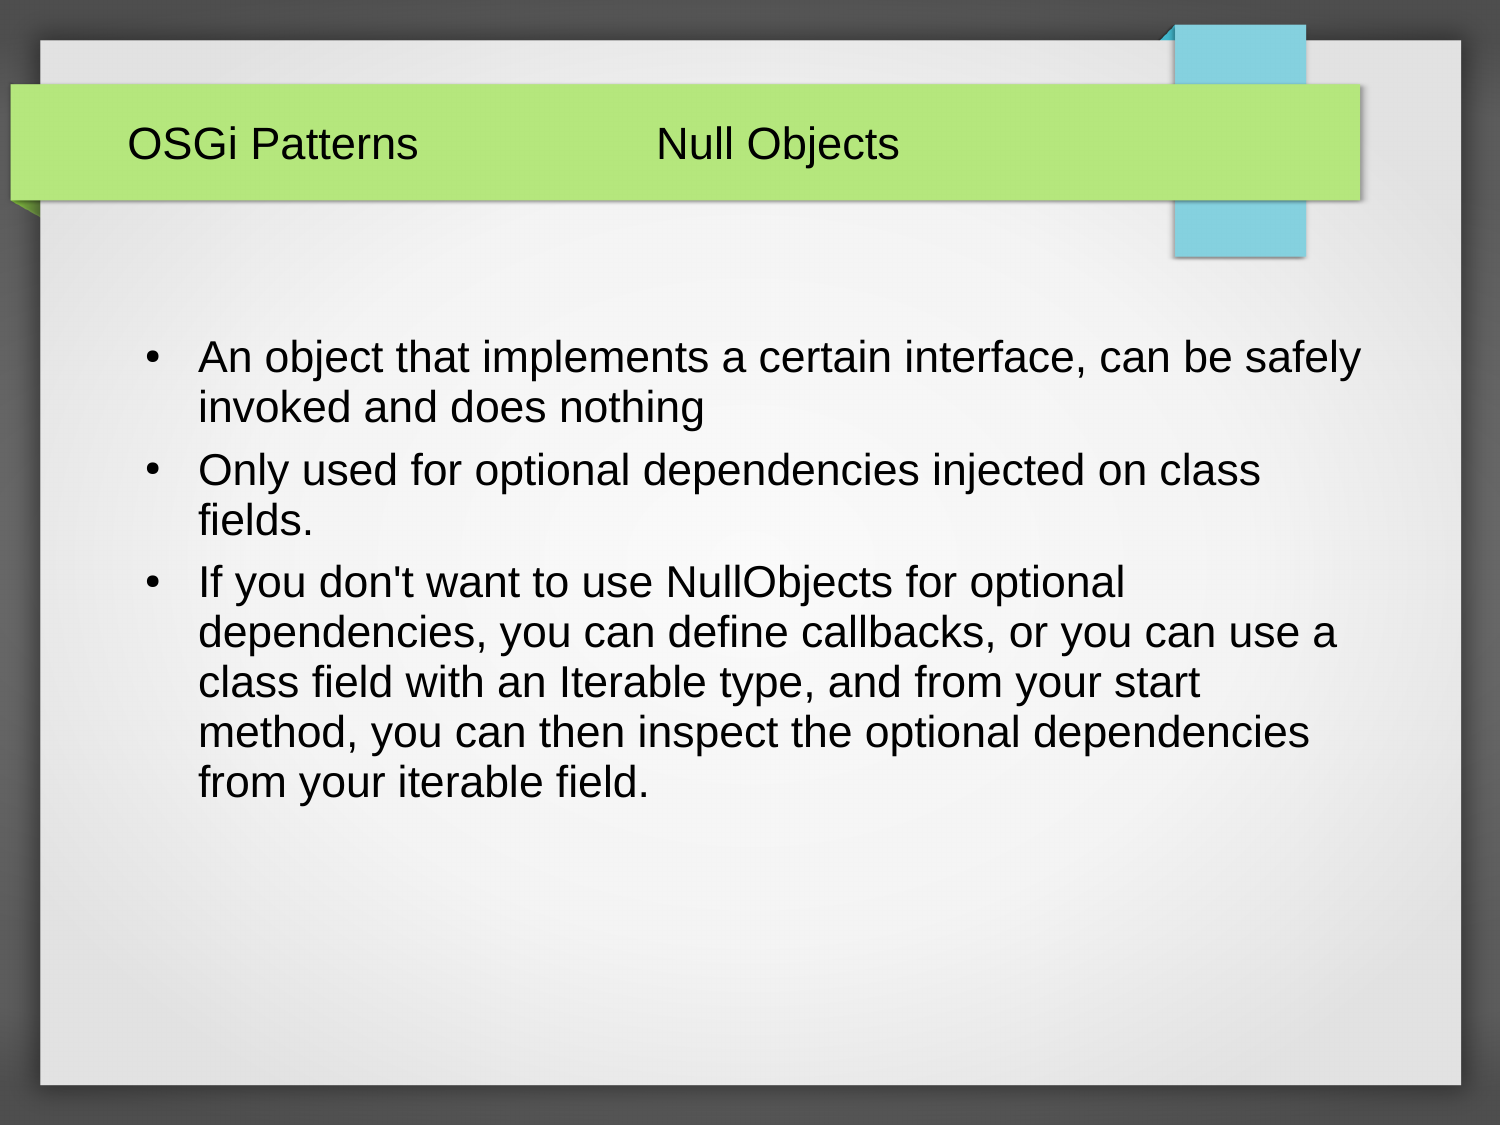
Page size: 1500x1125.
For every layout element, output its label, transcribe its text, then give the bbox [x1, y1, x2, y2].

picture [0, 0, 1500, 1125]
list An object that implements a certain interface, can be safely invoked and does nothing Only used for optional dependencies injected on class fields. If you don't want to use NullObjects for optional dependencies, you can define callbacks, or you can use a class field with an Iterable type, and from your start method, you can then inspect the optional dependencies from your iterable field. [112, 324, 1388, 865]
title OSGi Patterns Null Objects [112, 42, 1454, 246]
